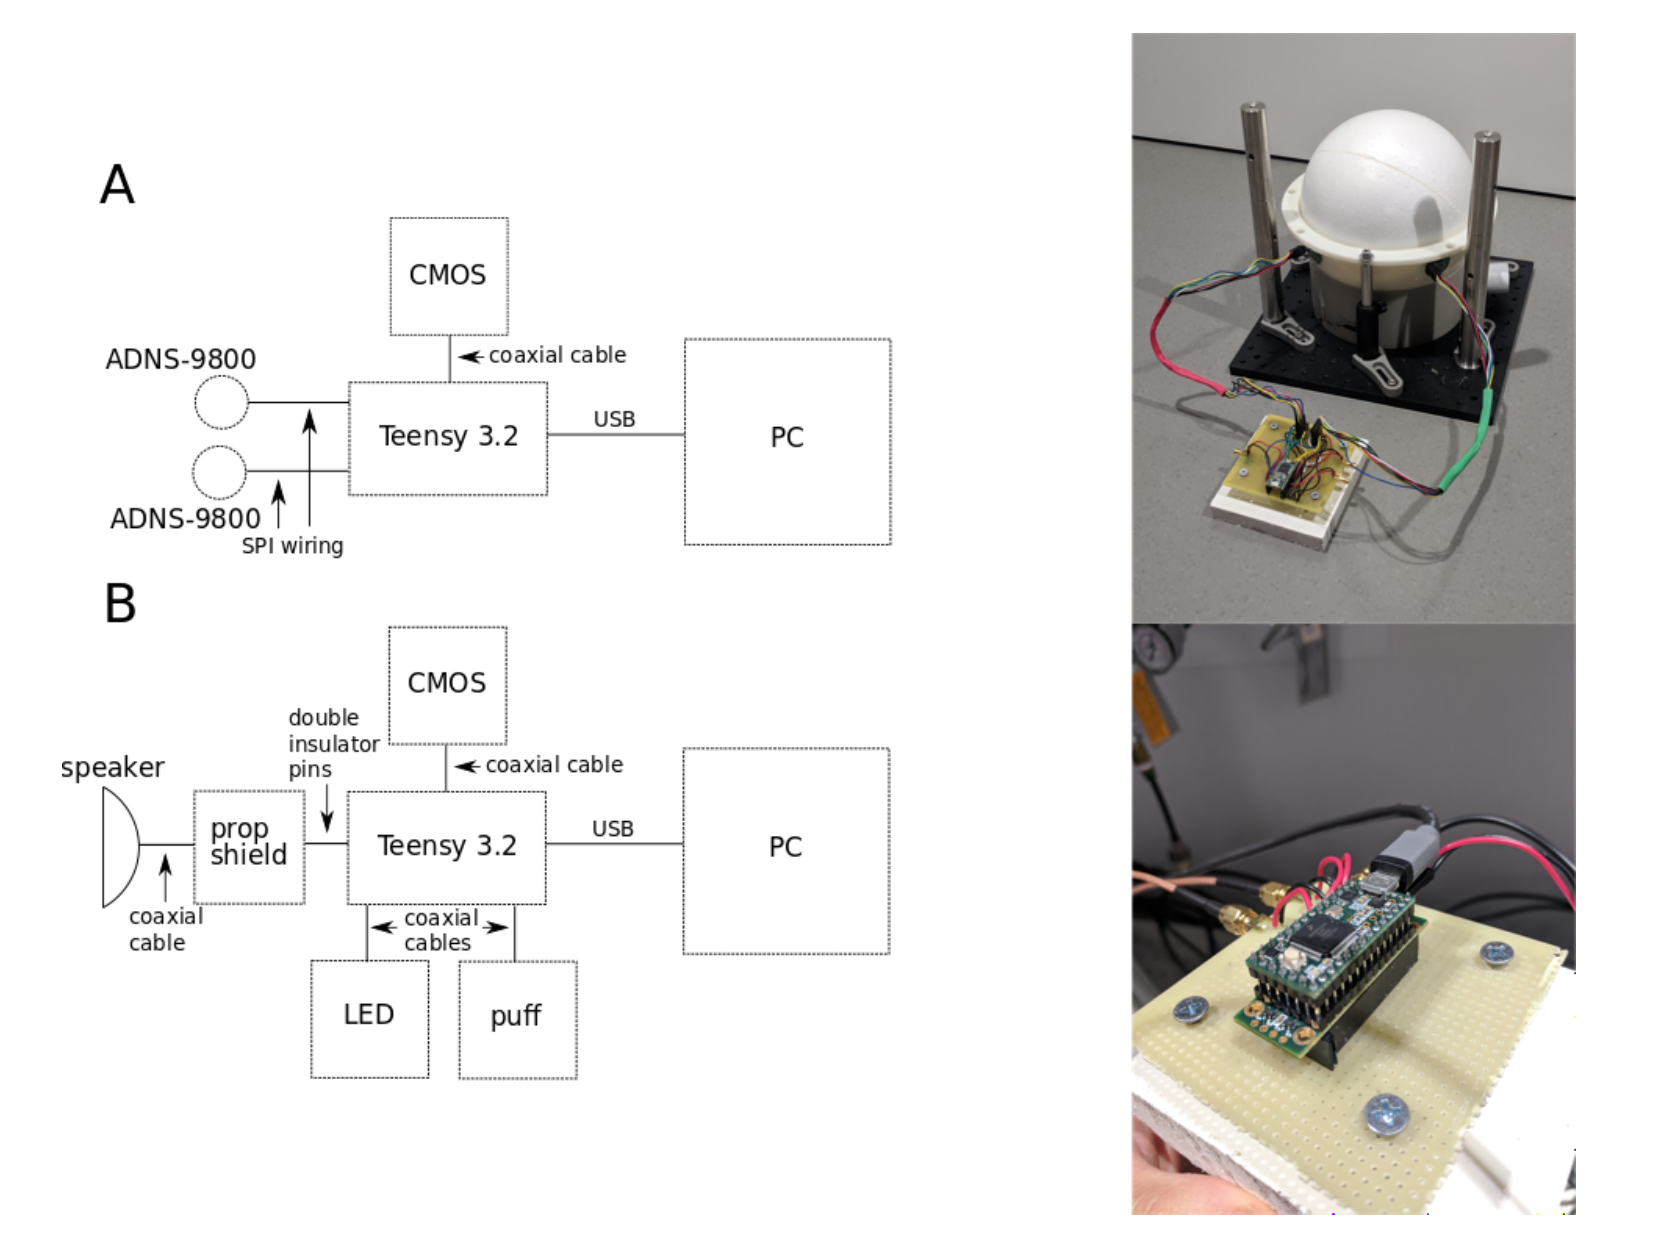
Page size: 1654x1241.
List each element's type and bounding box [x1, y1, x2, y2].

picture [62, 33, 1576, 1216]
